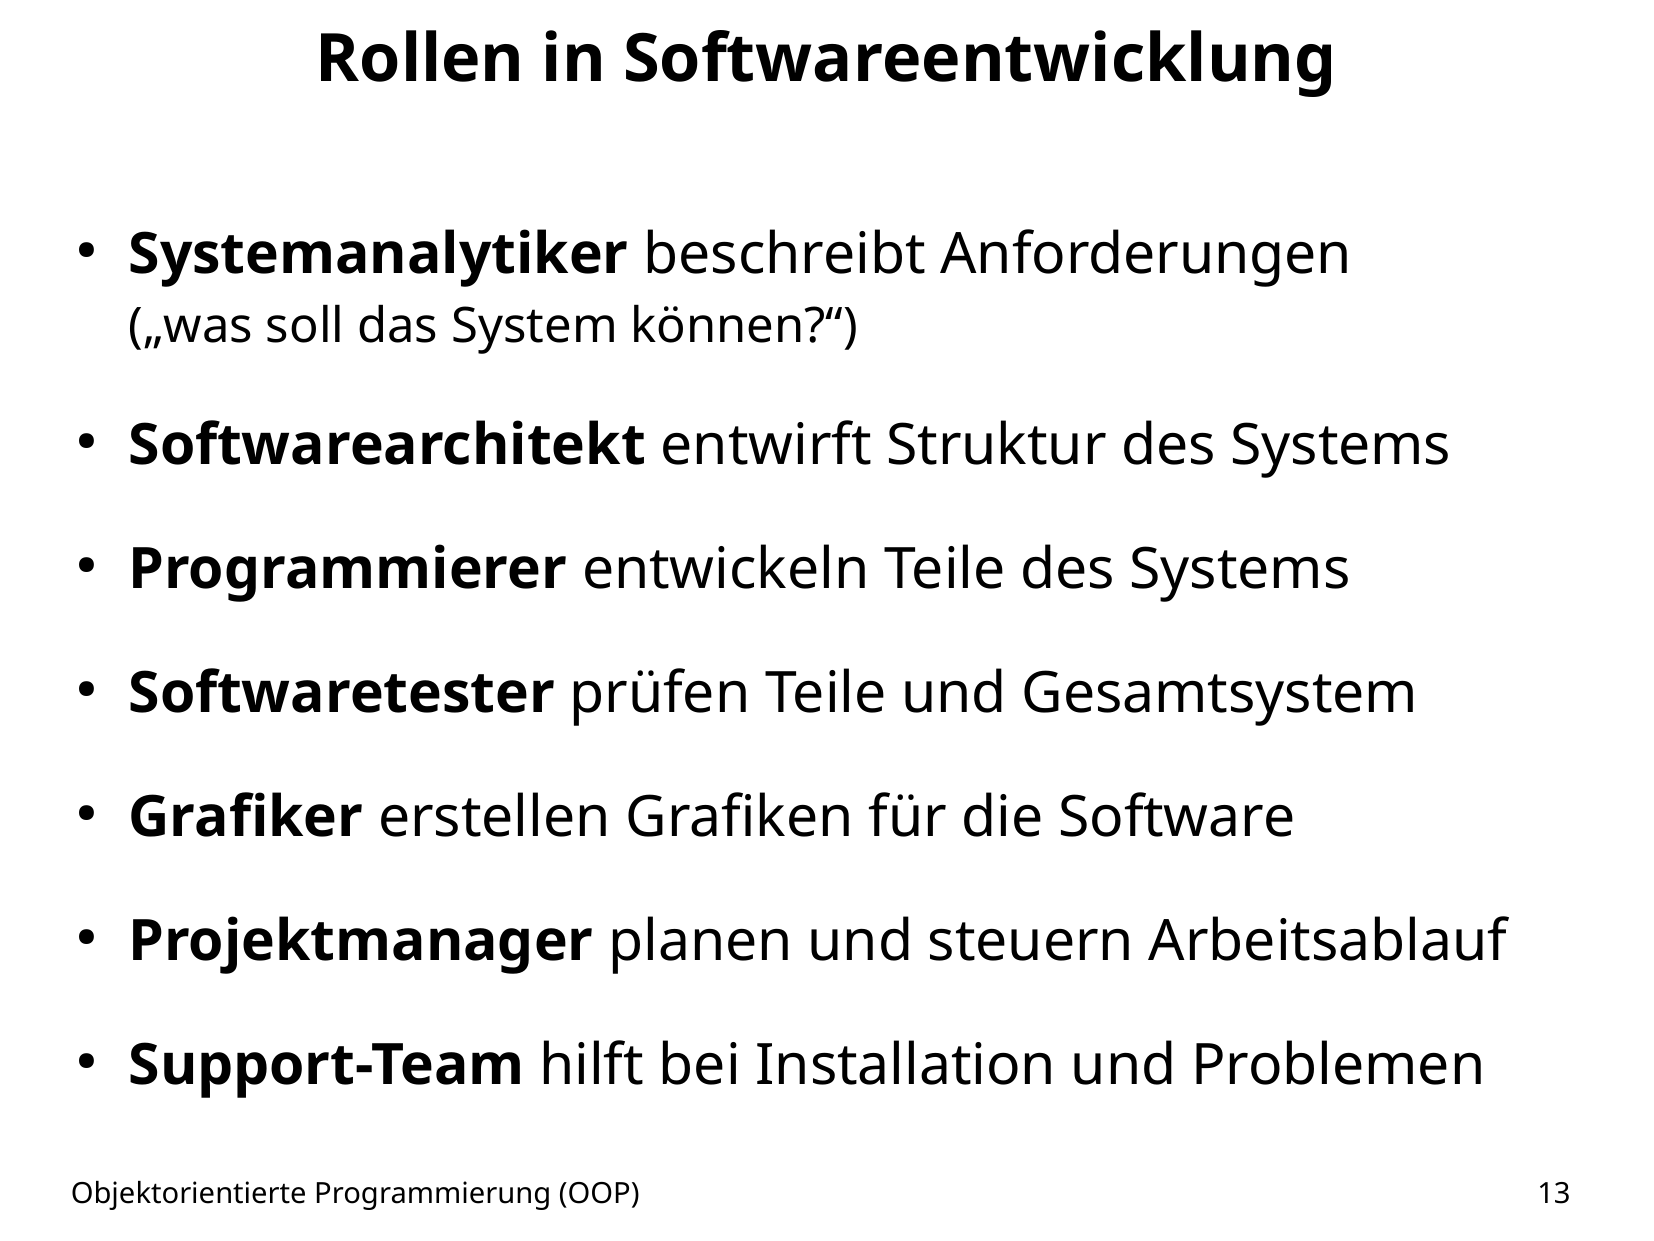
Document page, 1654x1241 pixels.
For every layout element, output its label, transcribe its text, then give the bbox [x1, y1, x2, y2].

title Rollen in Softwareentwicklung [0, 5, 1654, 107]
list Systemanalytiker beschreibt Anforderungen („was soll das System können?“) Softwarearchitekt entwirft Struktur des Systems Programmierer entwickeln Teile des Systems Softwaretester prüfen Teile und Gesamtsystem Grafiker erstellen Grafiken für die Software Projektmanager planen und steuern Arbeitsablauf Support-Team hilft bei Installation und Problemen [59, 212, 1607, 1111]
